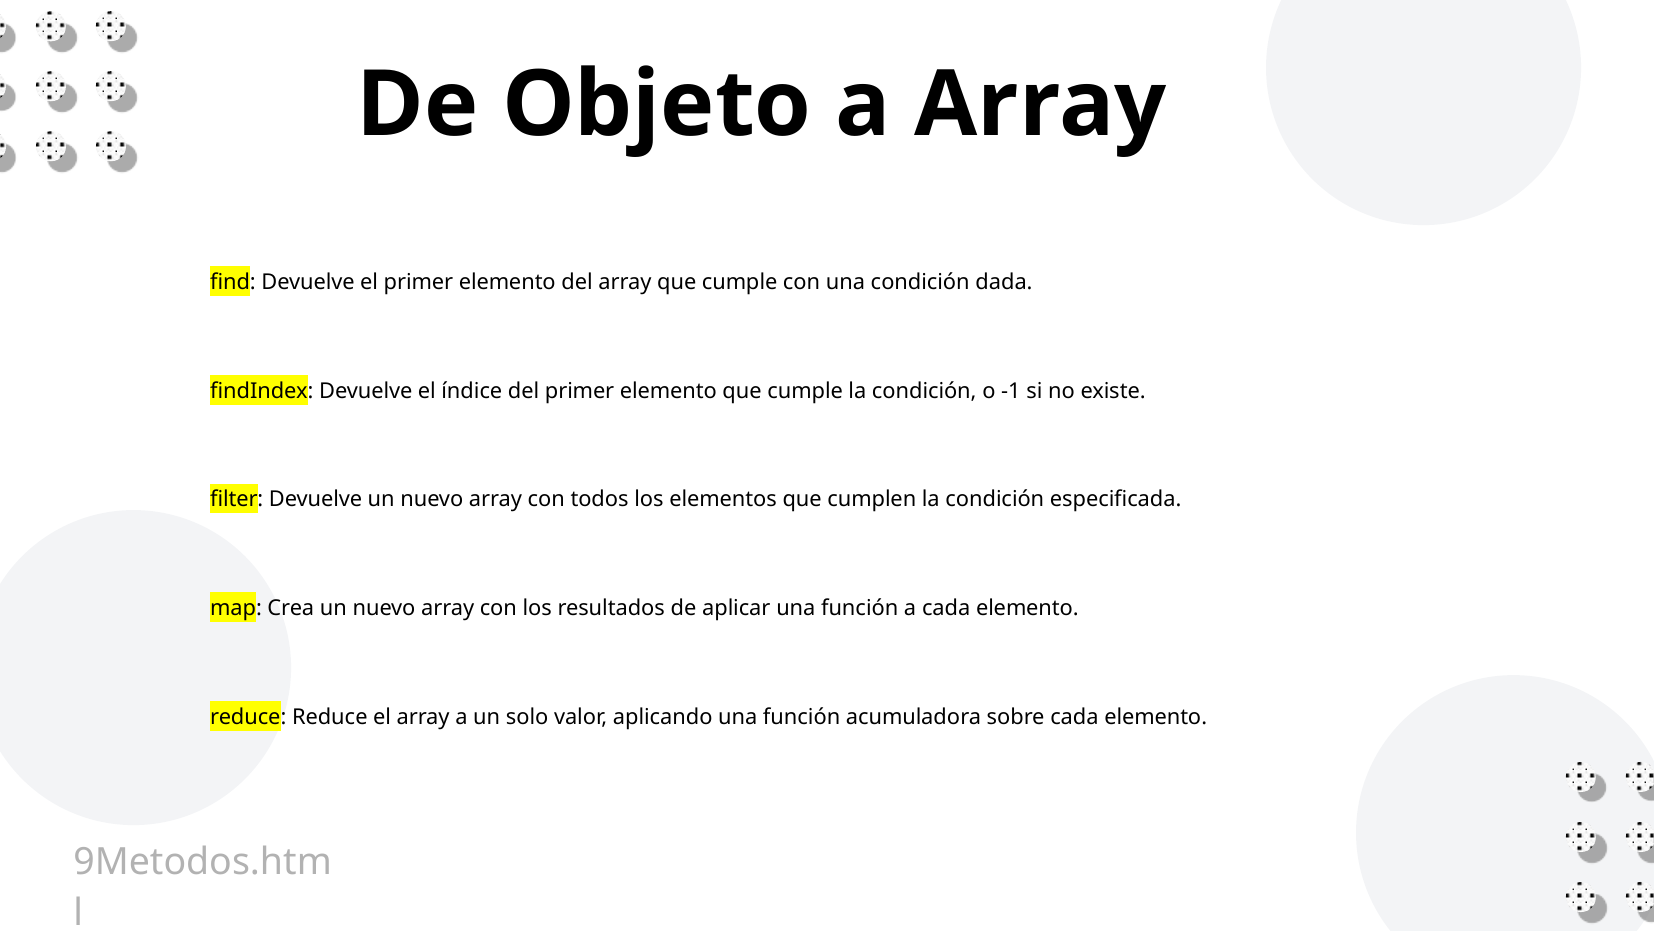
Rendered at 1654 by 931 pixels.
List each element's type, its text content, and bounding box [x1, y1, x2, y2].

picture [0, 74, 6, 99]
title De Objeto a Array [29, 21, 1518, 178]
picture [36, 11, 65, 21]
picture [1565, 761, 1596, 793]
picture [1625, 821, 1654, 853]
picture [96, 11, 125, 21]
picture [1565, 882, 1596, 913]
text_box find: Devuelve el primer elemento del array que cumple con una condición dada. findIndex: Devuelve el índice del primer elemento que cumple la condición, o -1 si no existe. filter: Devuelve un nuevo array con todos los elementos que cumplen la condición especificada. map: Crea un nuevo array con los resultados de aplicar una función a cada elemento. reduce: Reduce el array a un solo valor, aplicando una función acumuladora sobre cada elemento. [195, 258, 1359, 827]
text_box 9Metodos.html [58, 826, 355, 893]
picture [0, 134, 7, 159]
picture [0, 14, 6, 39]
picture [1565, 821, 1596, 853]
picture [1625, 761, 1654, 792]
picture [1625, 881, 1654, 912]
